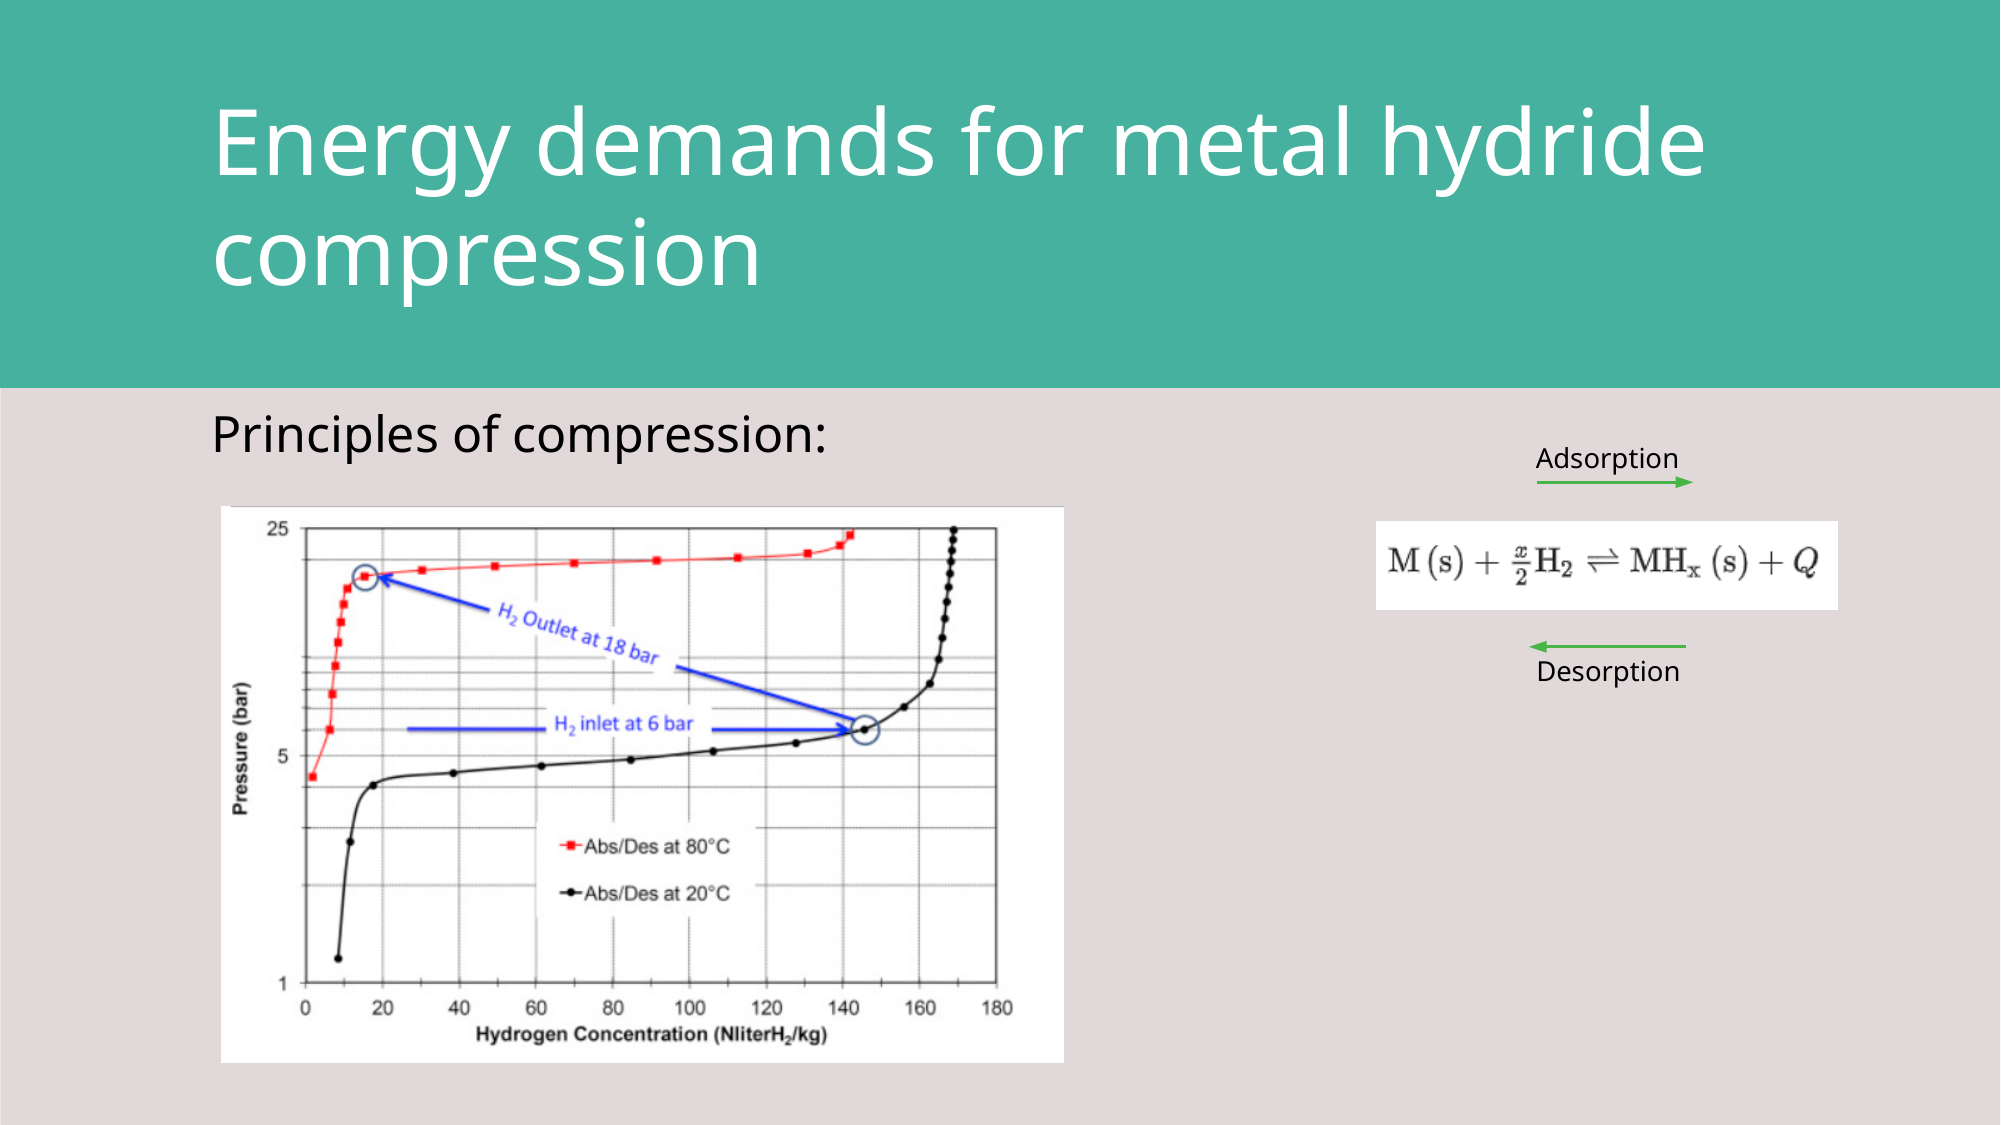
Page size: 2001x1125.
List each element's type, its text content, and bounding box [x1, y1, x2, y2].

picture [221, 506, 1064, 1063]
picture [1376, 521, 1838, 610]
text_box Desorption [1521, 646, 1694, 696]
text_box Principles of compression: [196, 395, 1561, 902]
text_box Adsorption [1520, 433, 1694, 483]
text_box [0, 0, 2000, 1125]
title Energy demands for metal hydride compression [196, 62, 1838, 325]
